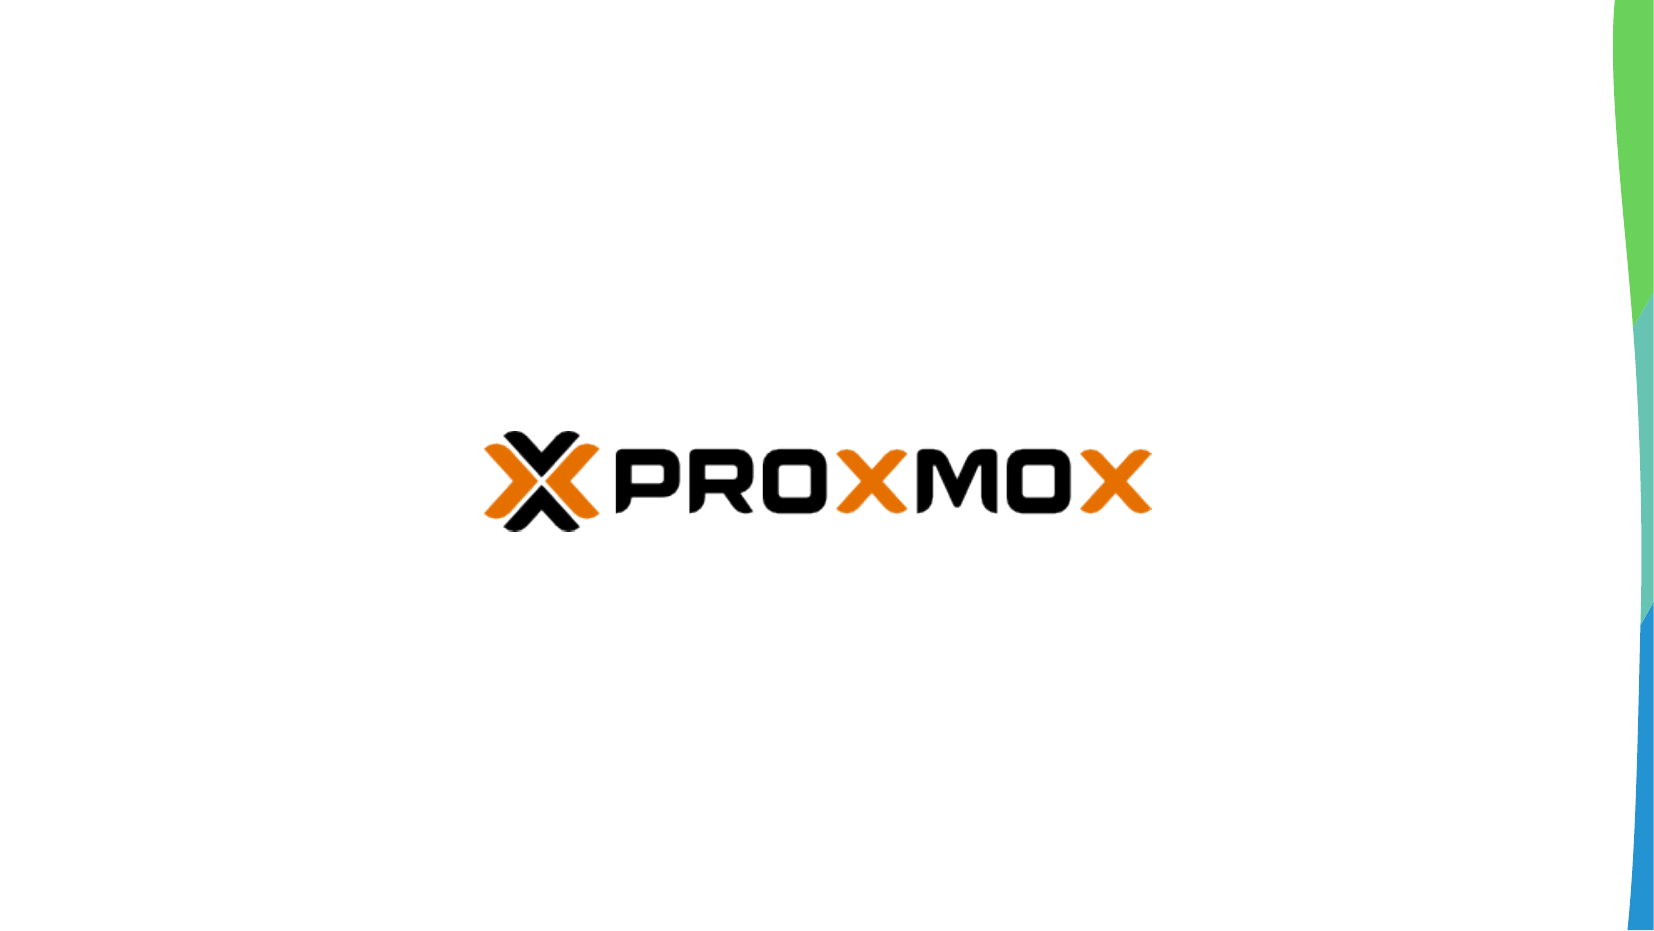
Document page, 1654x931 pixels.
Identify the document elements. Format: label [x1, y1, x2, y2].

picture [484, 431, 1152, 532]
